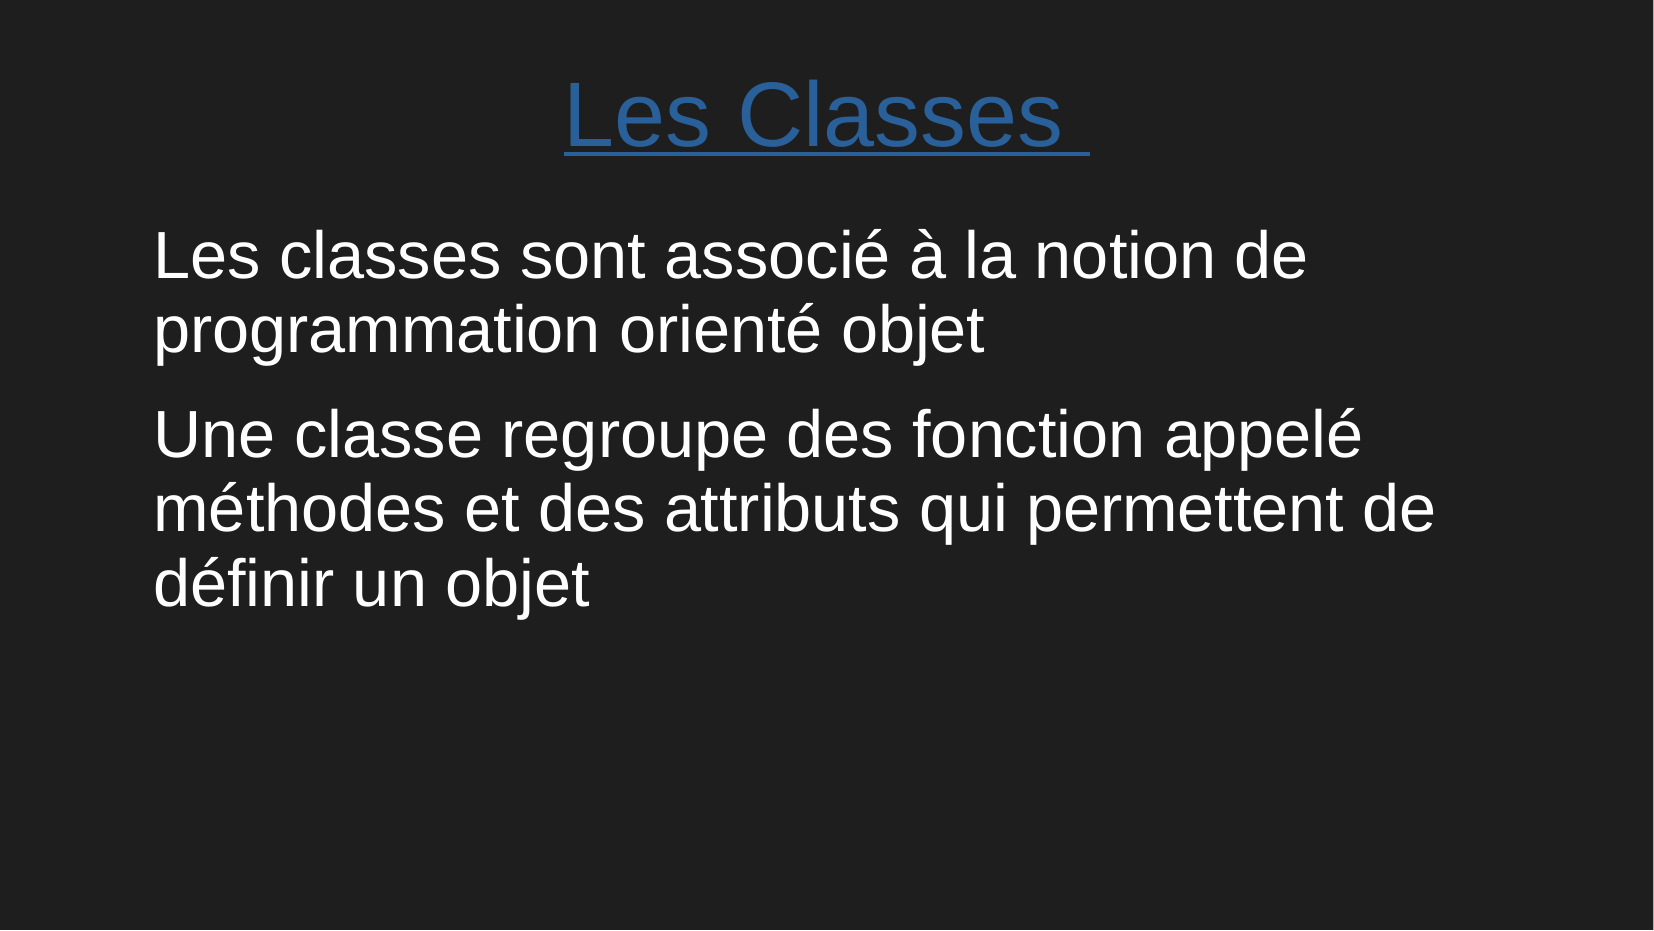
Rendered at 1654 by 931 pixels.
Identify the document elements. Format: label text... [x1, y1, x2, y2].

list Les classes sont associé à la notion de programmation orienté objet Une classe regroupe des fonction appelé méthodes et des attributs qui permettent de définir un objet [82, 217, 1571, 758]
title Les Classes [82, 37, 1571, 193]
